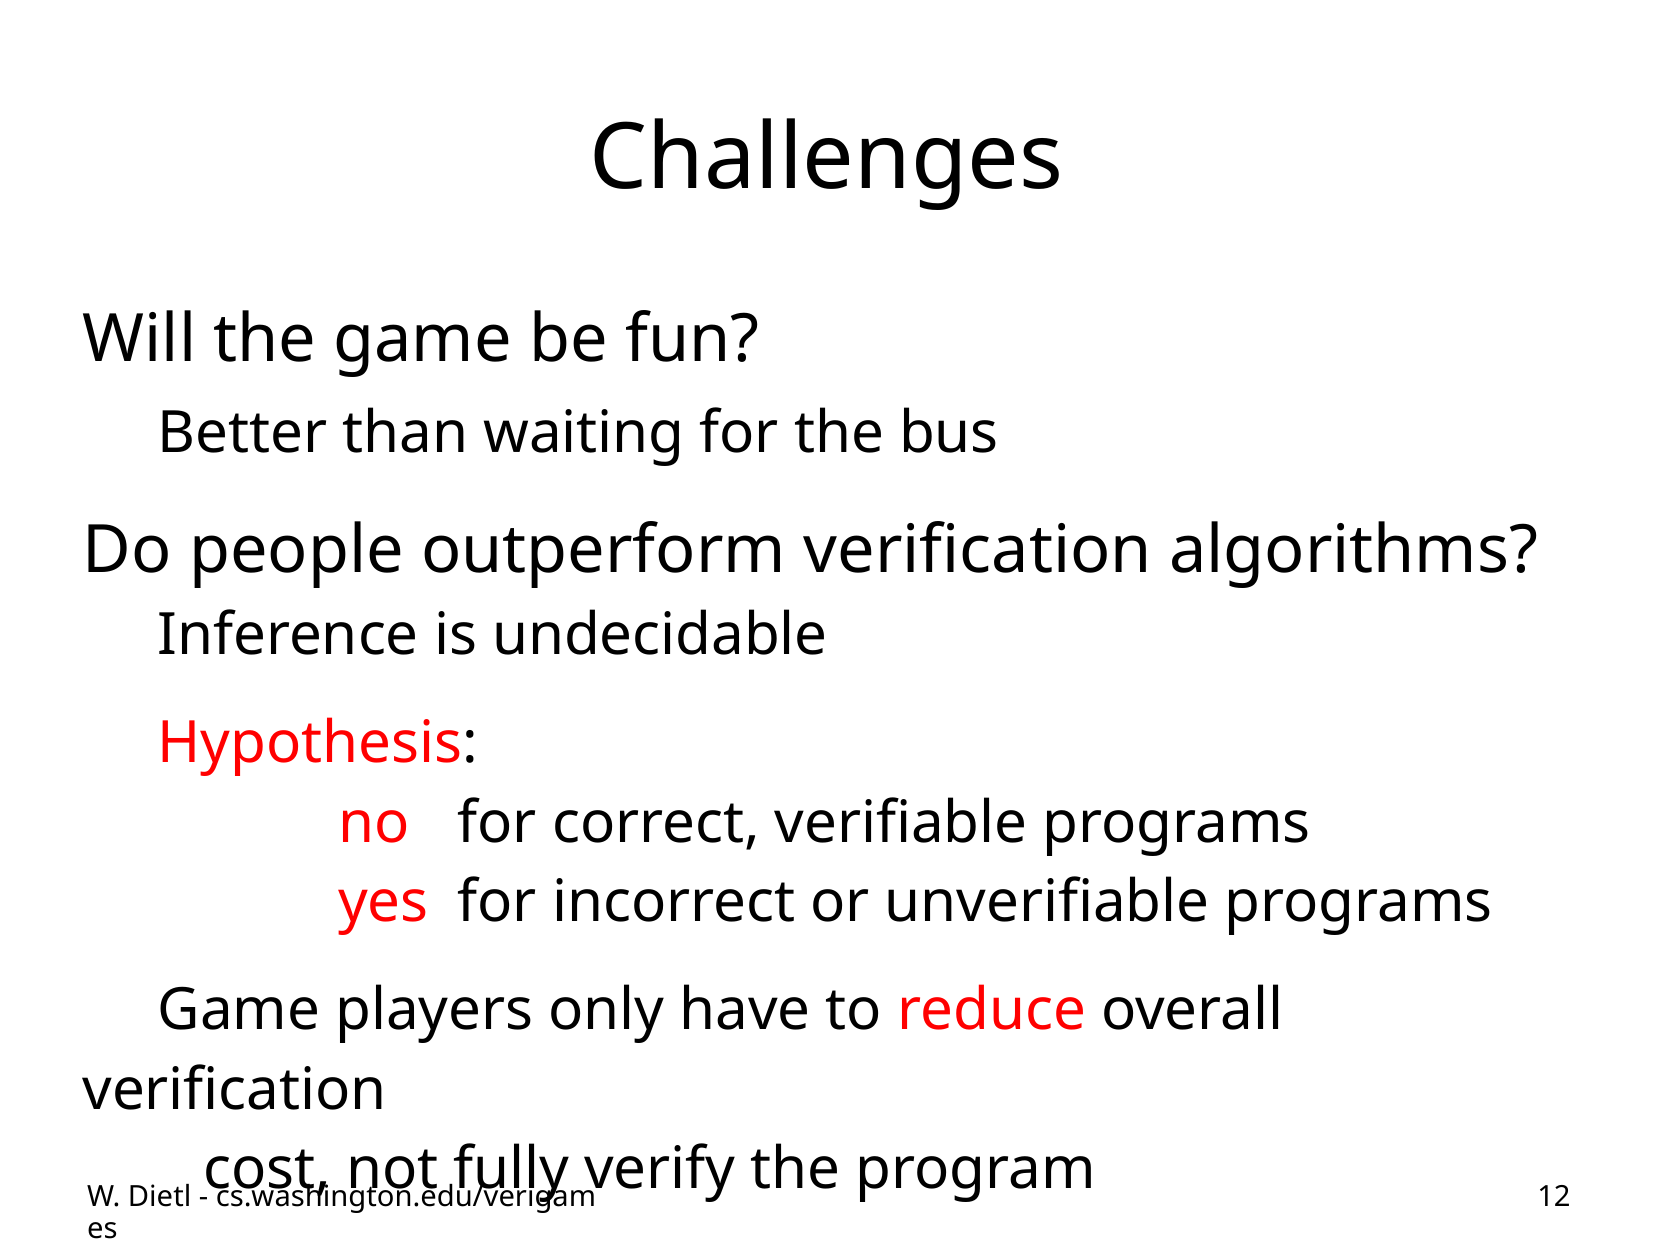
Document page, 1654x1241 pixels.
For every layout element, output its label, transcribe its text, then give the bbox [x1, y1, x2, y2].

title Challenges [82, 49, 1571, 257]
list Will the game be fun? Better than waiting for the bus Do people outperform verification algorithms? Inference is undecidable Hypothesis: no for correct, verifiable programs yes for incorrect or unverifiable programs Game players only have to reduce overall verification cost, not fully verify the program [82, 290, 1571, 1109]
